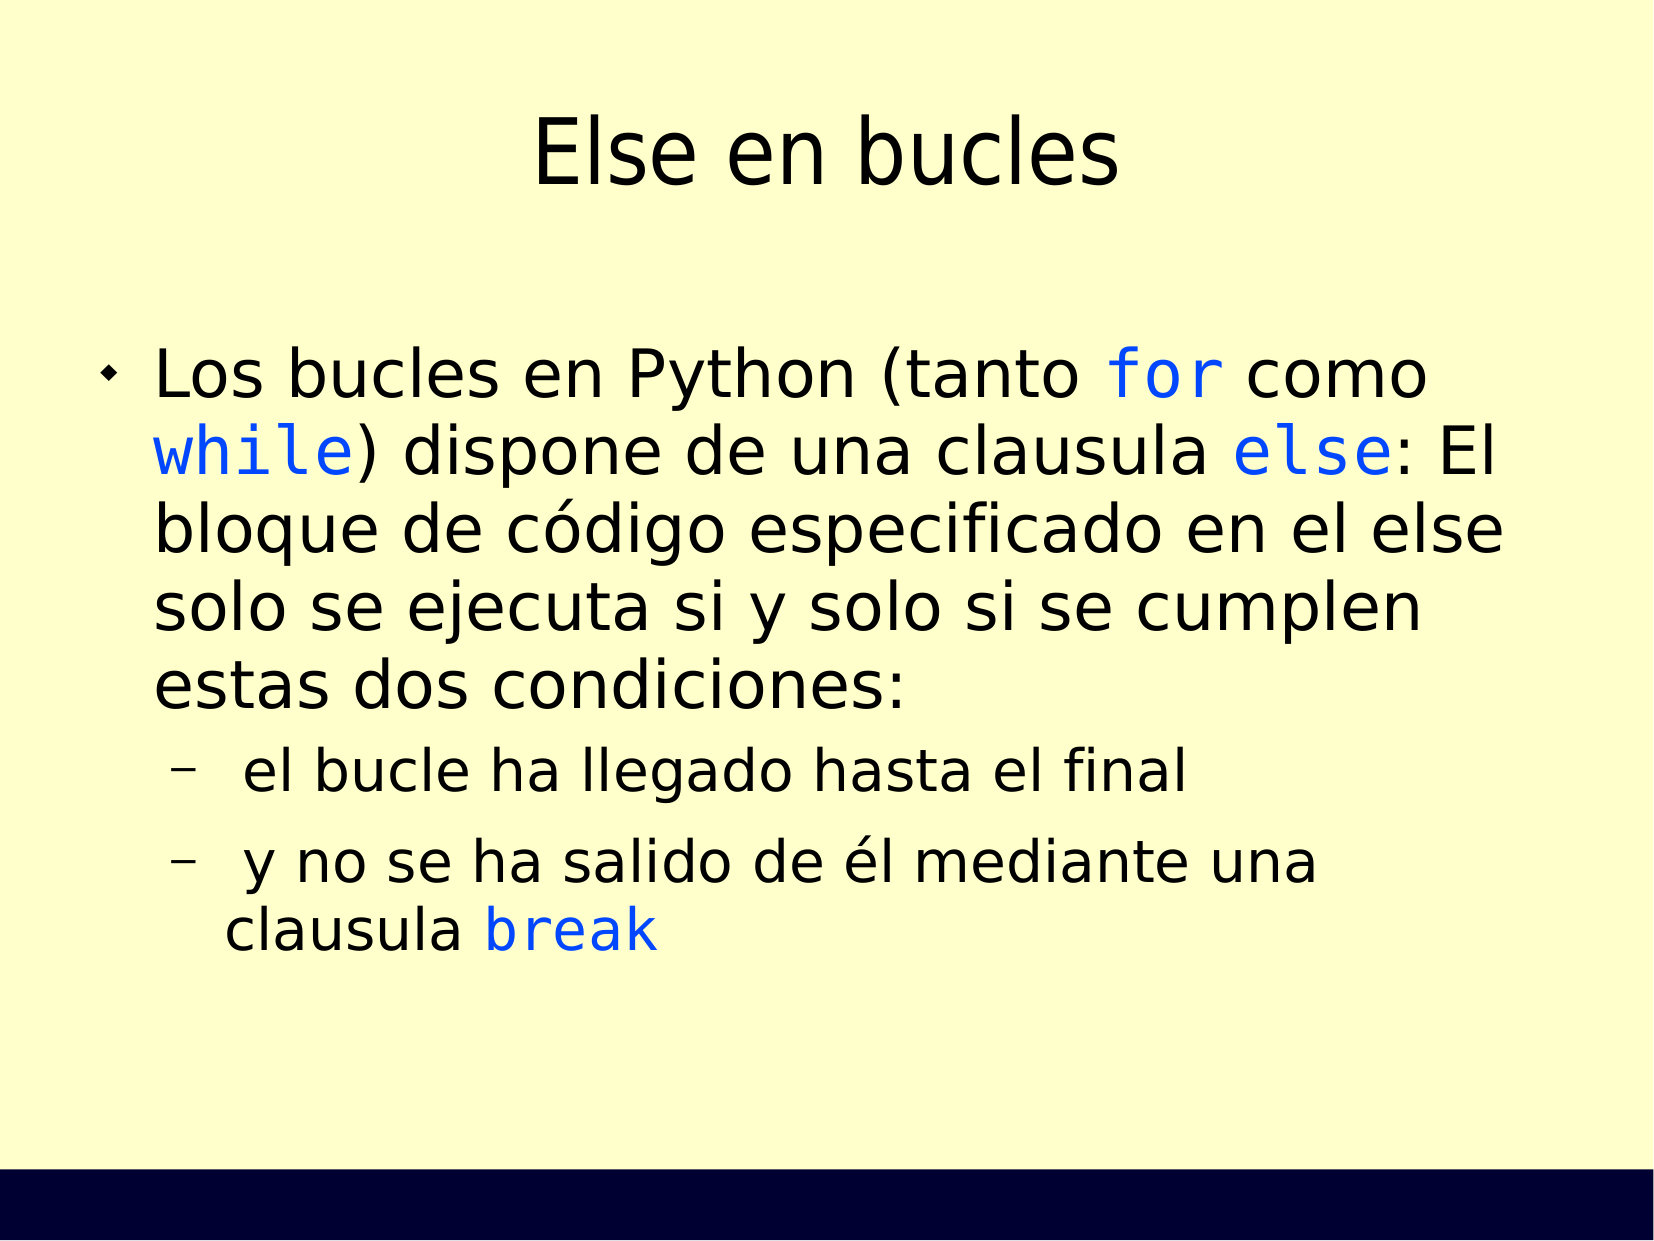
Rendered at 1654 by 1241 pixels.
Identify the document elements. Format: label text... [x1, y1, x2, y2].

list Los bucles en Python (tanto for como while) dispone de una clausula else: El bloque de código especificado en el else solo se ejecuta si y solo si se cumplen estas dos condiciones: el bucle ha llegado hasta el final y no se ha salido de él mediante una clausula break [82, 290, 1538, 1010]
title Else en bucles [82, 49, 1571, 257]
